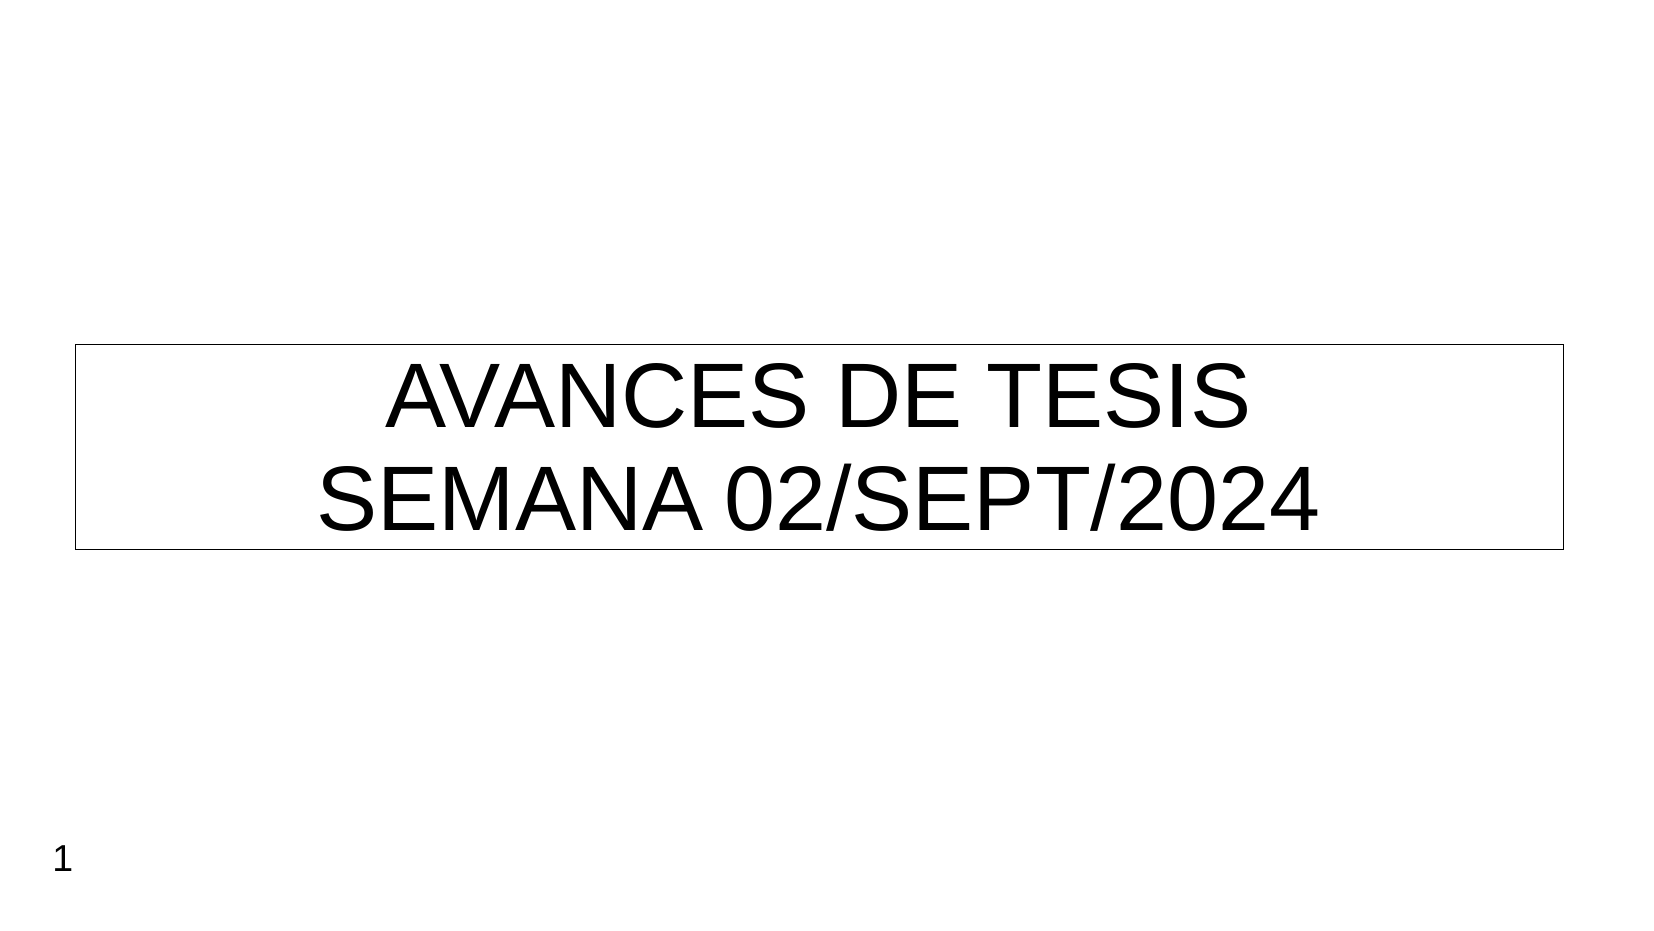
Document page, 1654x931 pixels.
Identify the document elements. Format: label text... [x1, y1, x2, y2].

title AVANCES DE TESIS SEMANA 02/SEPT/2024 [75, 344, 1564, 550]
text_box <number> [37, 829, 667, 901]
